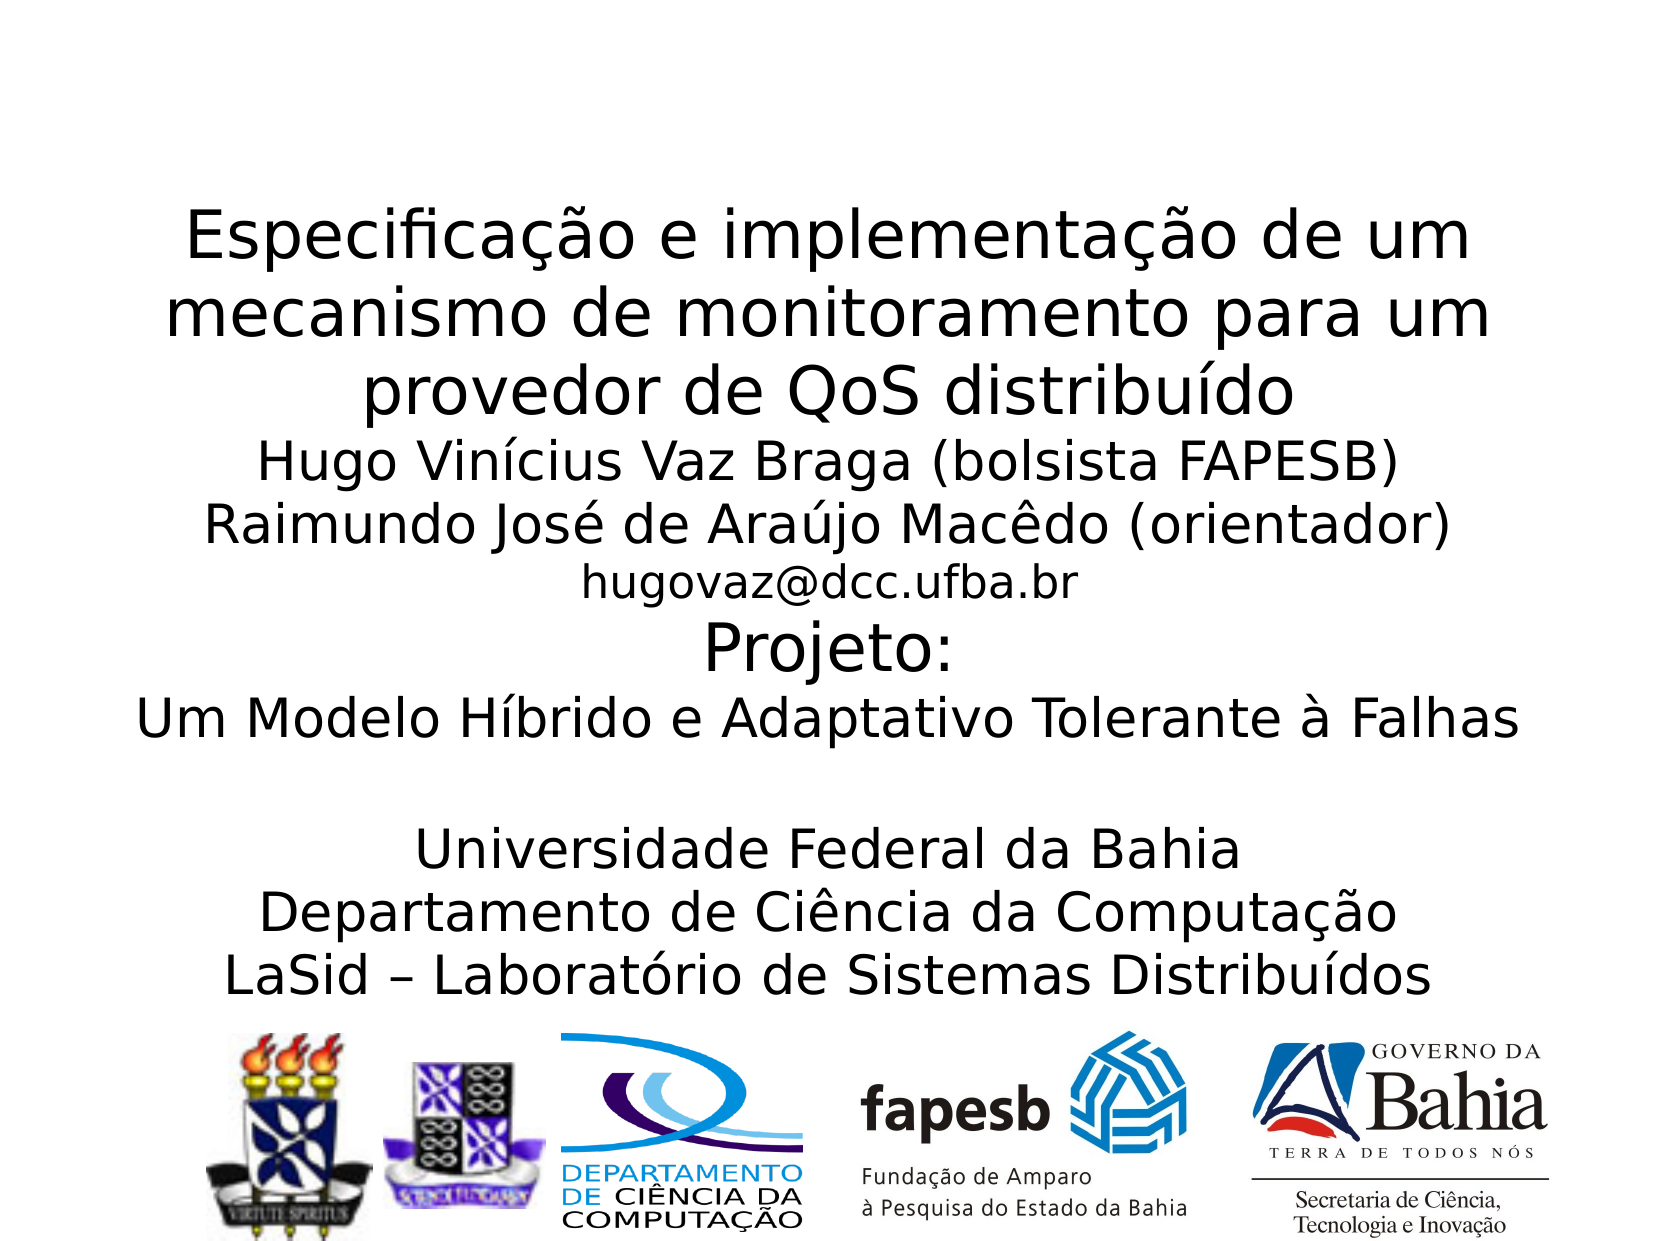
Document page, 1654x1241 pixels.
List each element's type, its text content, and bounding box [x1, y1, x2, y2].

picture [856, 1023, 1557, 1241]
picture [206, 1033, 373, 1241]
picture [383, 1062, 546, 1209]
picture [561, 1033, 803, 1232]
title Especificação e implementação de um mecanismo de monitoramento para um provedor de QoS distribuído Hugo Vinícius Vaz Braga (bolsista FAPESB) Raimundo José de Araújo Macêdo (orientador) hugovaz@dcc.ufba.br Projeto: Um Modelo Híbrido e Adaptativo Tolerante à Falhas Universidade Federal da Bahia Departamento de Ciência da Computação LaSid – Laboratório de Sistemas Distribuídos [123, 196, 1536, 1007]
